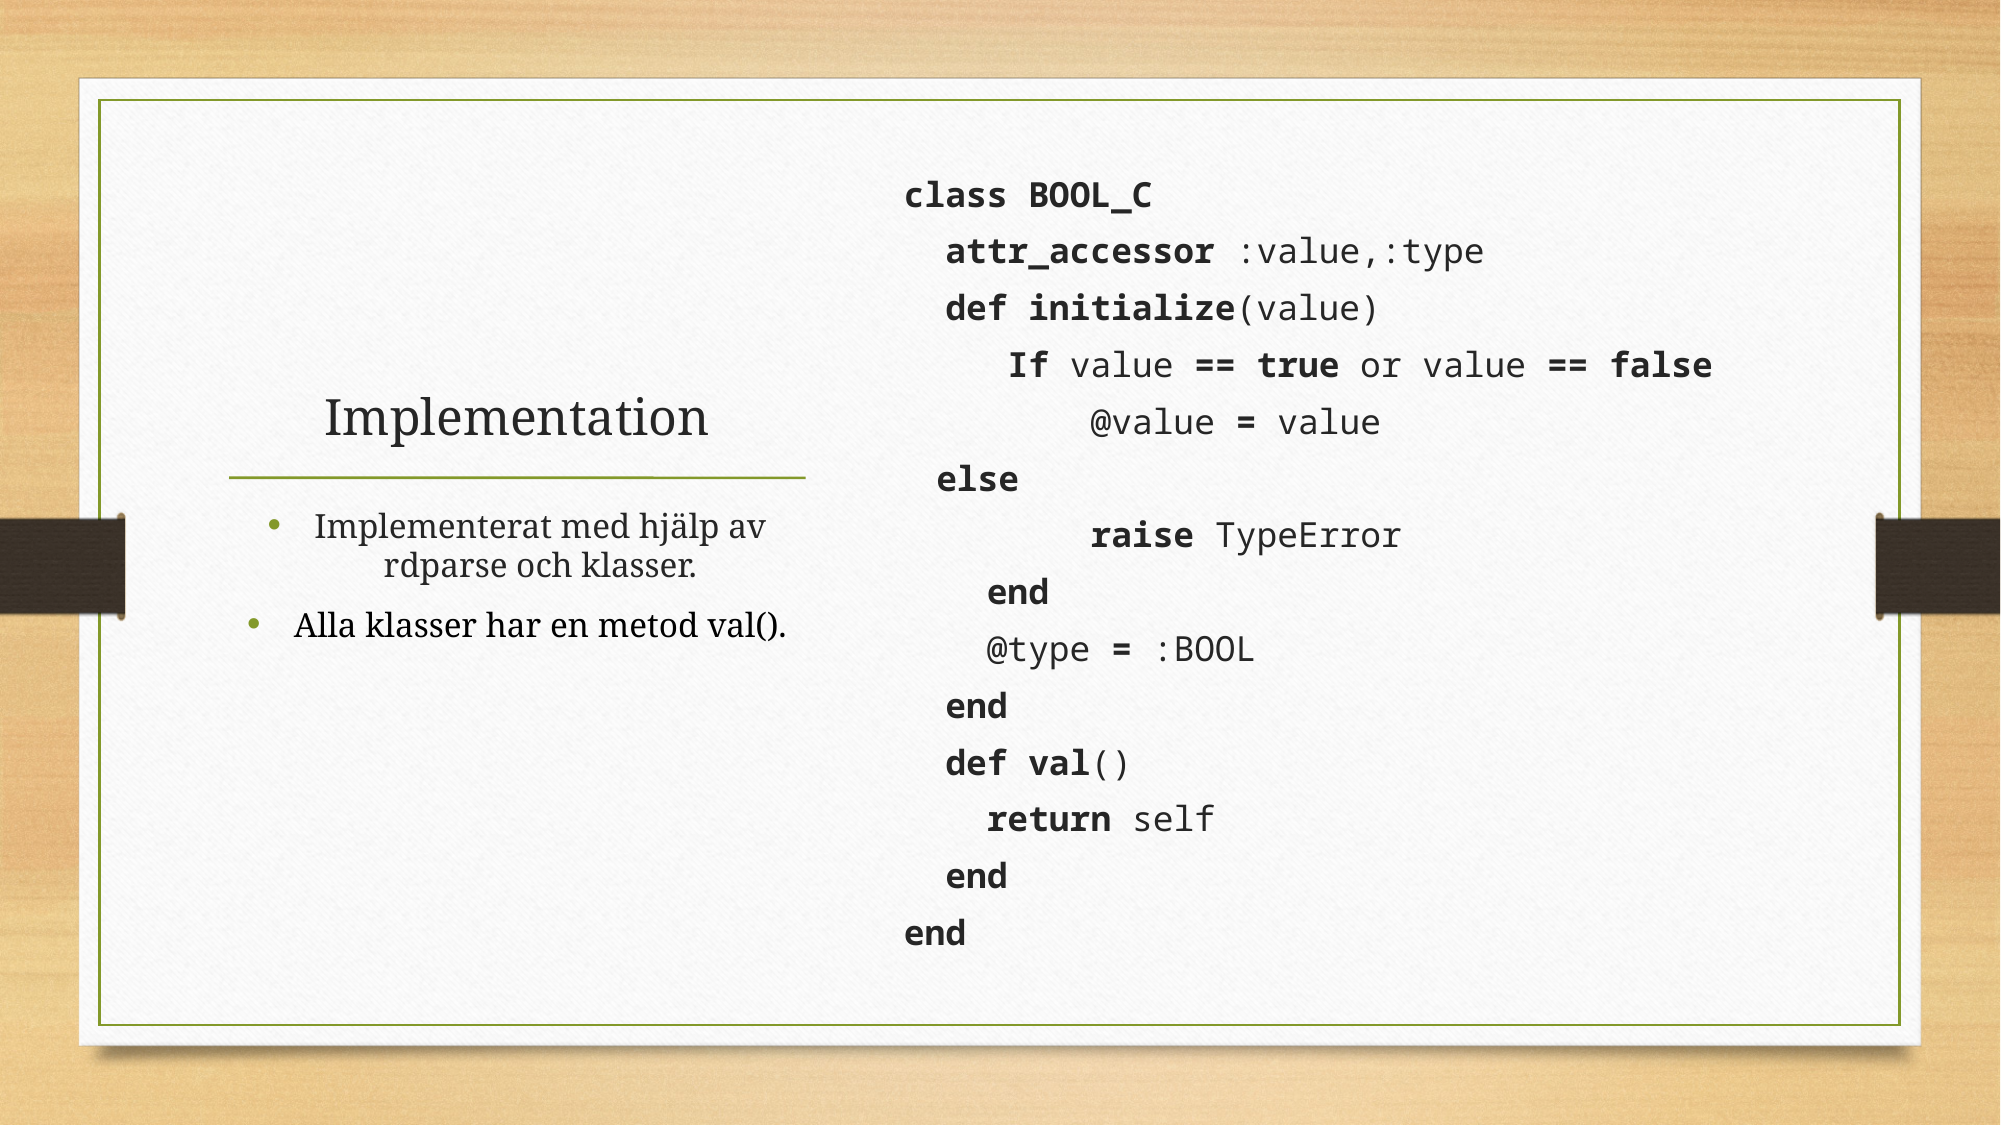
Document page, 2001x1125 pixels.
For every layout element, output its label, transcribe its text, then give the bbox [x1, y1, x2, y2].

list class BOOL_C attr_accessor :value,:type def initialize(value) If value == true or value == false @value = value else raise TypeError end @type = :BOOL end def val() return self end end [888, 161, 1787, 964]
title Implementation [212, 227, 823, 453]
picture [0, 0, 2001, 1125]
list Implementerat med hjälp av rdparse och klasser. Alla klasser har en metod val(). [212, 497, 823, 898]
